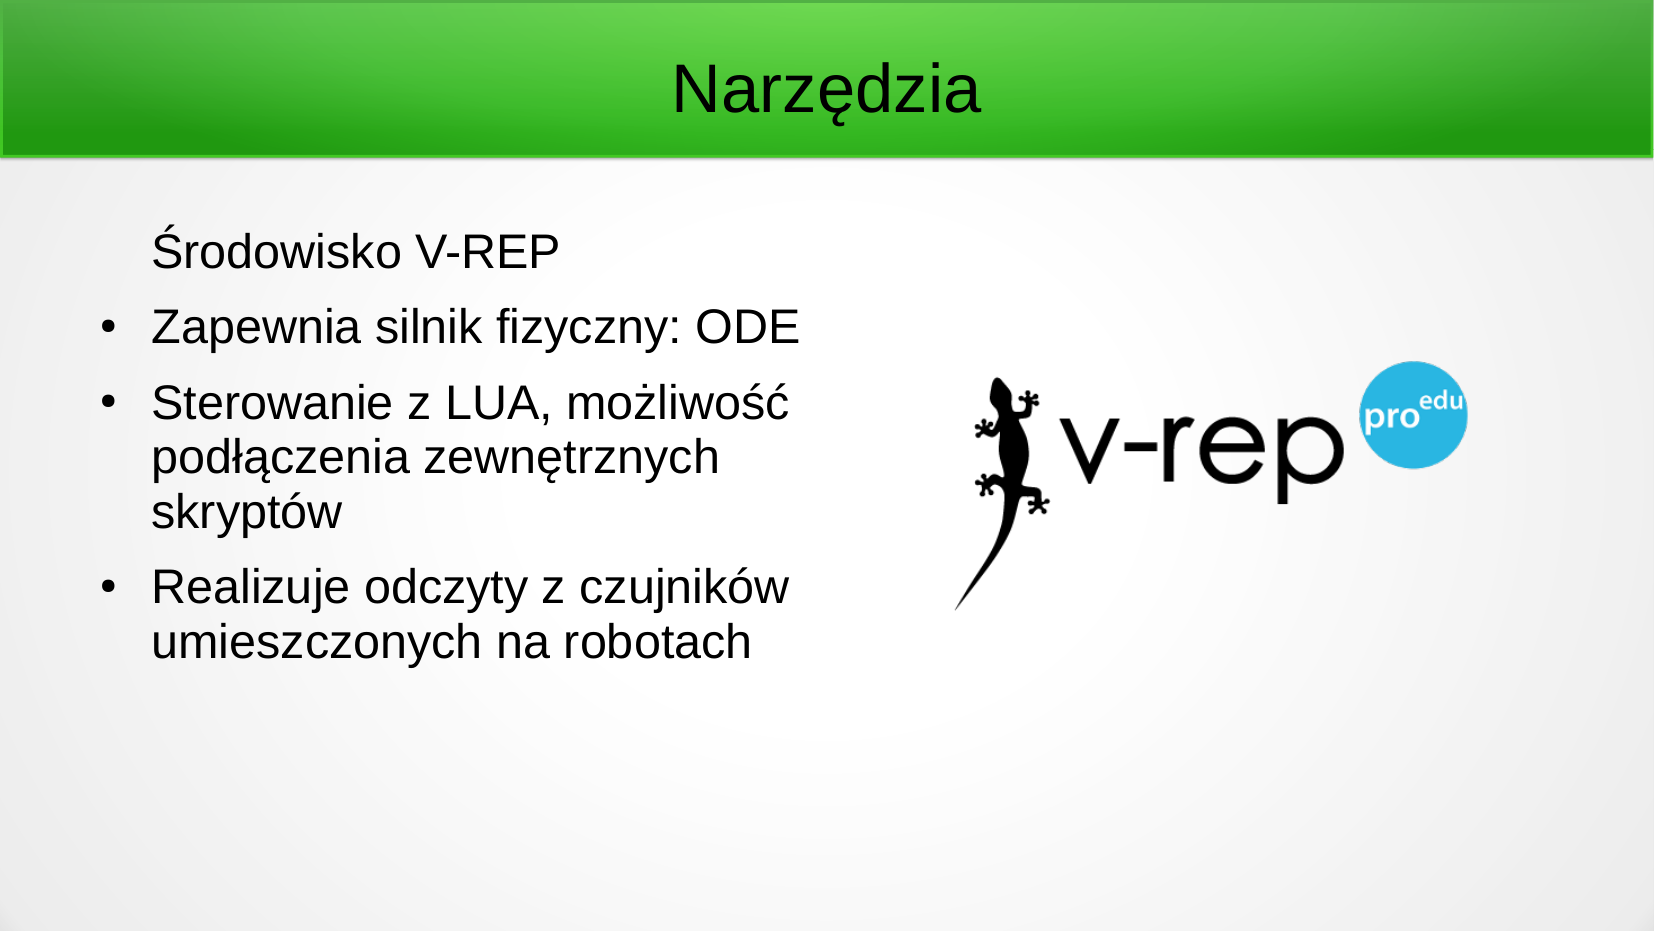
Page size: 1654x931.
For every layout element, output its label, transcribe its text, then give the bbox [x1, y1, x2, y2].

picture [938, 224, 1479, 764]
list Środowisko V-REP Zapewnia silnik fizyczny: ODE Sterowanie z LUA, możliwość podłączenia zewnętrznych skryptów Realizuje odczyty z czujników umieszczonych na robotach [82, 224, 809, 764]
title Narzędzia [82, 35, 1571, 142]
